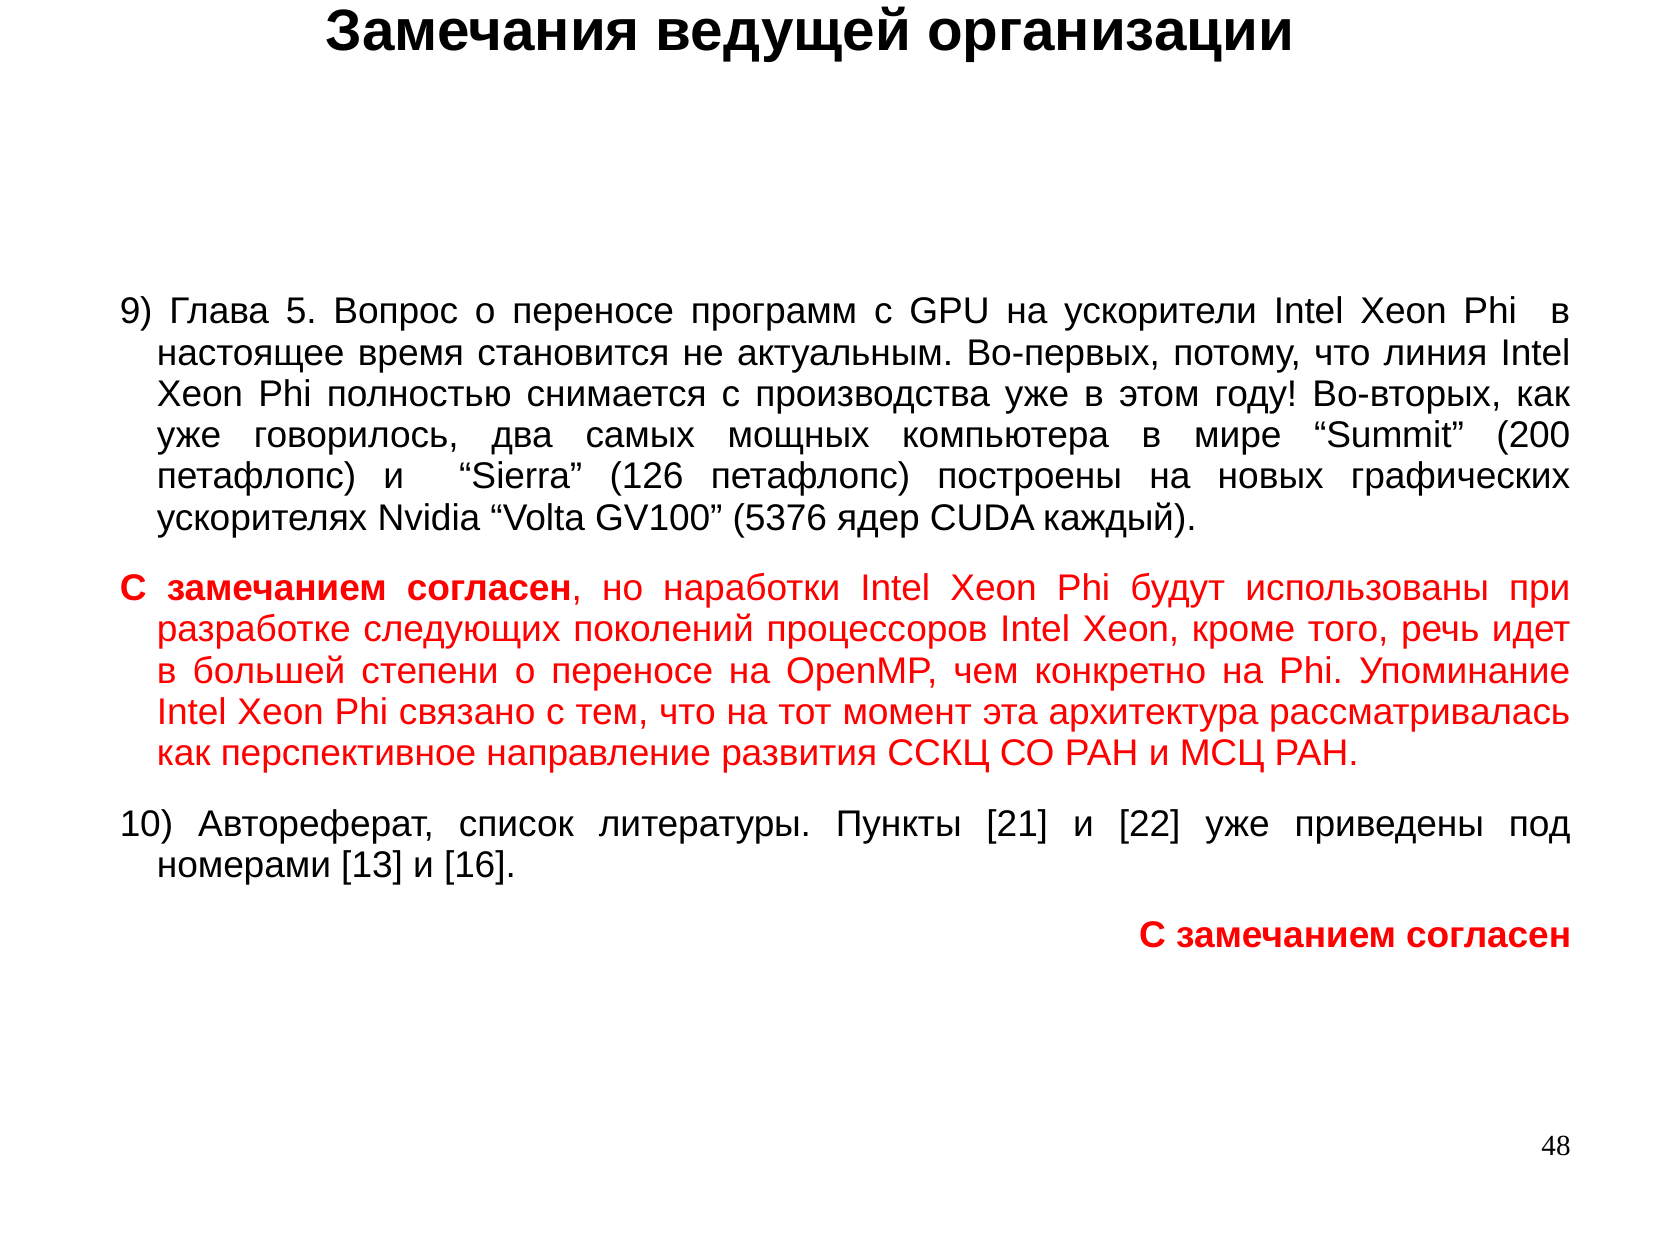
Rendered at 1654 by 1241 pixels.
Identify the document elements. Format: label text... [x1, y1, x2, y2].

list 9) Глава 5. Вопрос о переносе программ с GPU на ускорители Intel Xeon Phi в настоящее время становится не актуальным. Во-первых, потому, что линия Intel Xeon Phi полностью снимается с производства уже в этом году! Во-вторых, как уже говорилось, два самых мощных компьютера в мире “Summit” (200 петафлопс) и “Sierra” (126 петафлопс) построены на новых графических ускорителях Nvidia “Volta GV100” (5376 ядер CUDA каждый). С замечанием согласен, но наработки Intel Xeon Phi будут использованы при разработке следующих поколений процессоров Intel Xeon, кроме того, речь идет в большей степени о переносе на OpenMP, чем конкретно на Phi. Упоминание Intel Xeon Phi связано с тем, что на тот момент эта архитектура рассматривалась как перспективное направление развития ССКЦ СО РАН и МСЦ РАН. 10) Автореферат, список литературы. Пункты [21] и [22] уже приведены под номерами [13] и [16]. С замечанием согласен [82, 290, 1571, 1010]
title Замечания ведущей организации [65, 0, 1554, 134]
